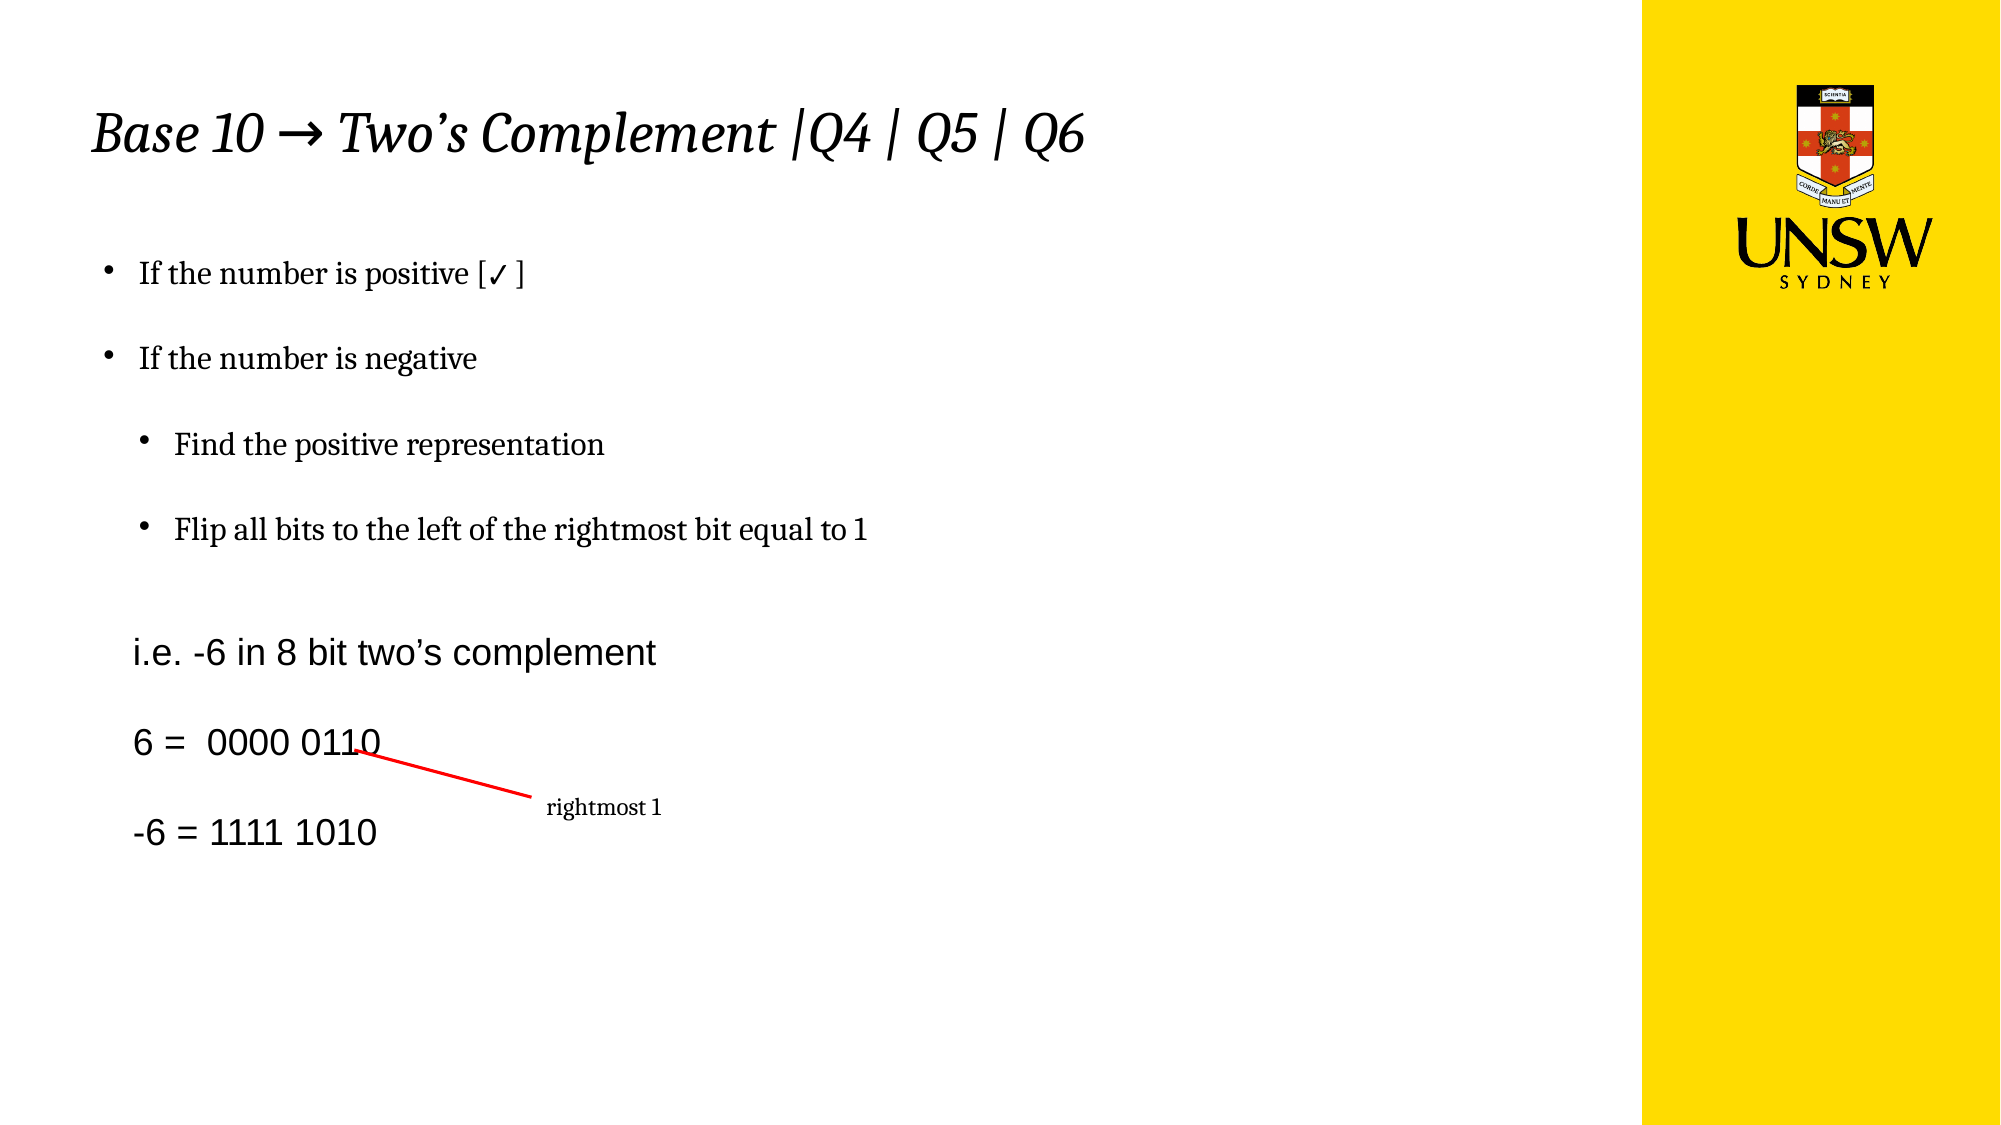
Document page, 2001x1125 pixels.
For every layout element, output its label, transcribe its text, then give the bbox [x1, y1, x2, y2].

text_box rightmost 1 [531, 782, 768, 827]
text_box i.e. -6 in 8 bit two’s complement 6 = 0000 0110 -6 = 1111 1010 [118, 620, 1122, 971]
title Base 10 → Two’s Complement |Q4 | Q5 | Q6 [76, 86, 1211, 212]
text_box If the number is positive [✔ ] If the number is negative Find the positive representation Flip all bits to the left of the rightmost bit equal to 1 [88, 243, 1609, 555]
picture [1737, 85, 1933, 289]
